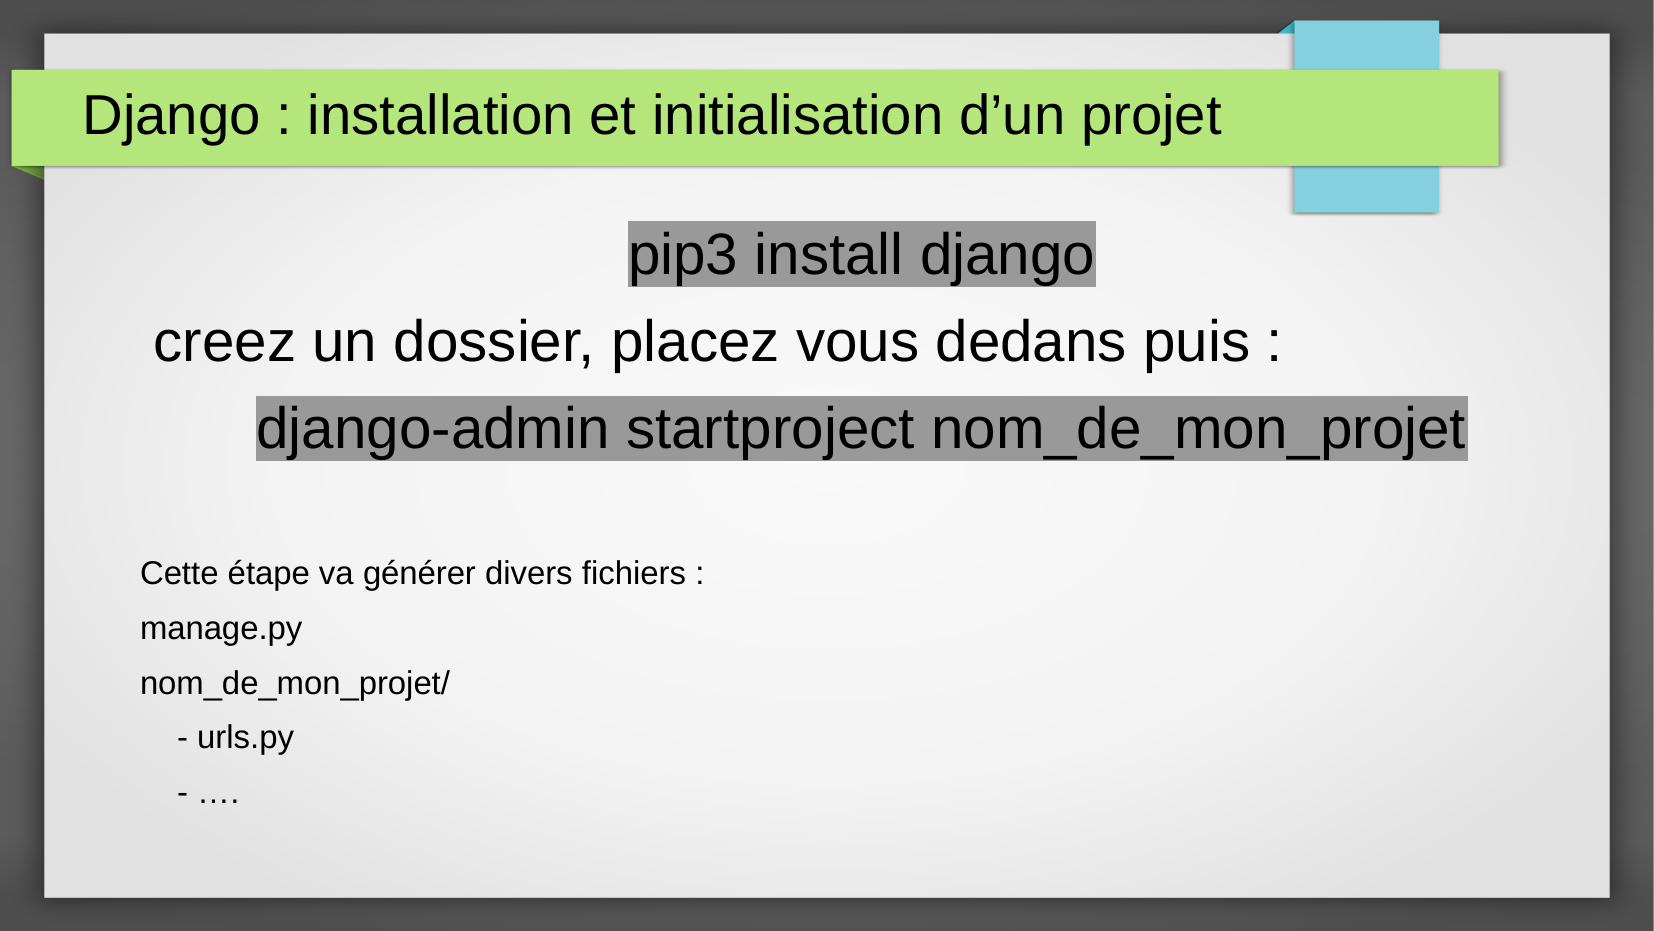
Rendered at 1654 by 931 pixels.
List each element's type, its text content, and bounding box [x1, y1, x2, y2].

list Cette étape va générer divers fichiers : manage.py nom_de_mon_projet/ - urls.py - …. [82, 555, 1571, 813]
title Django : installation et initialisation d’un projet [82, 70, 1264, 160]
list pip3 install django creez un dossier, placez vous dedans puis : django-admin startproject nom_de_mon_projet [82, 221, 1571, 479]
picture [0, 0, 1654, 931]
